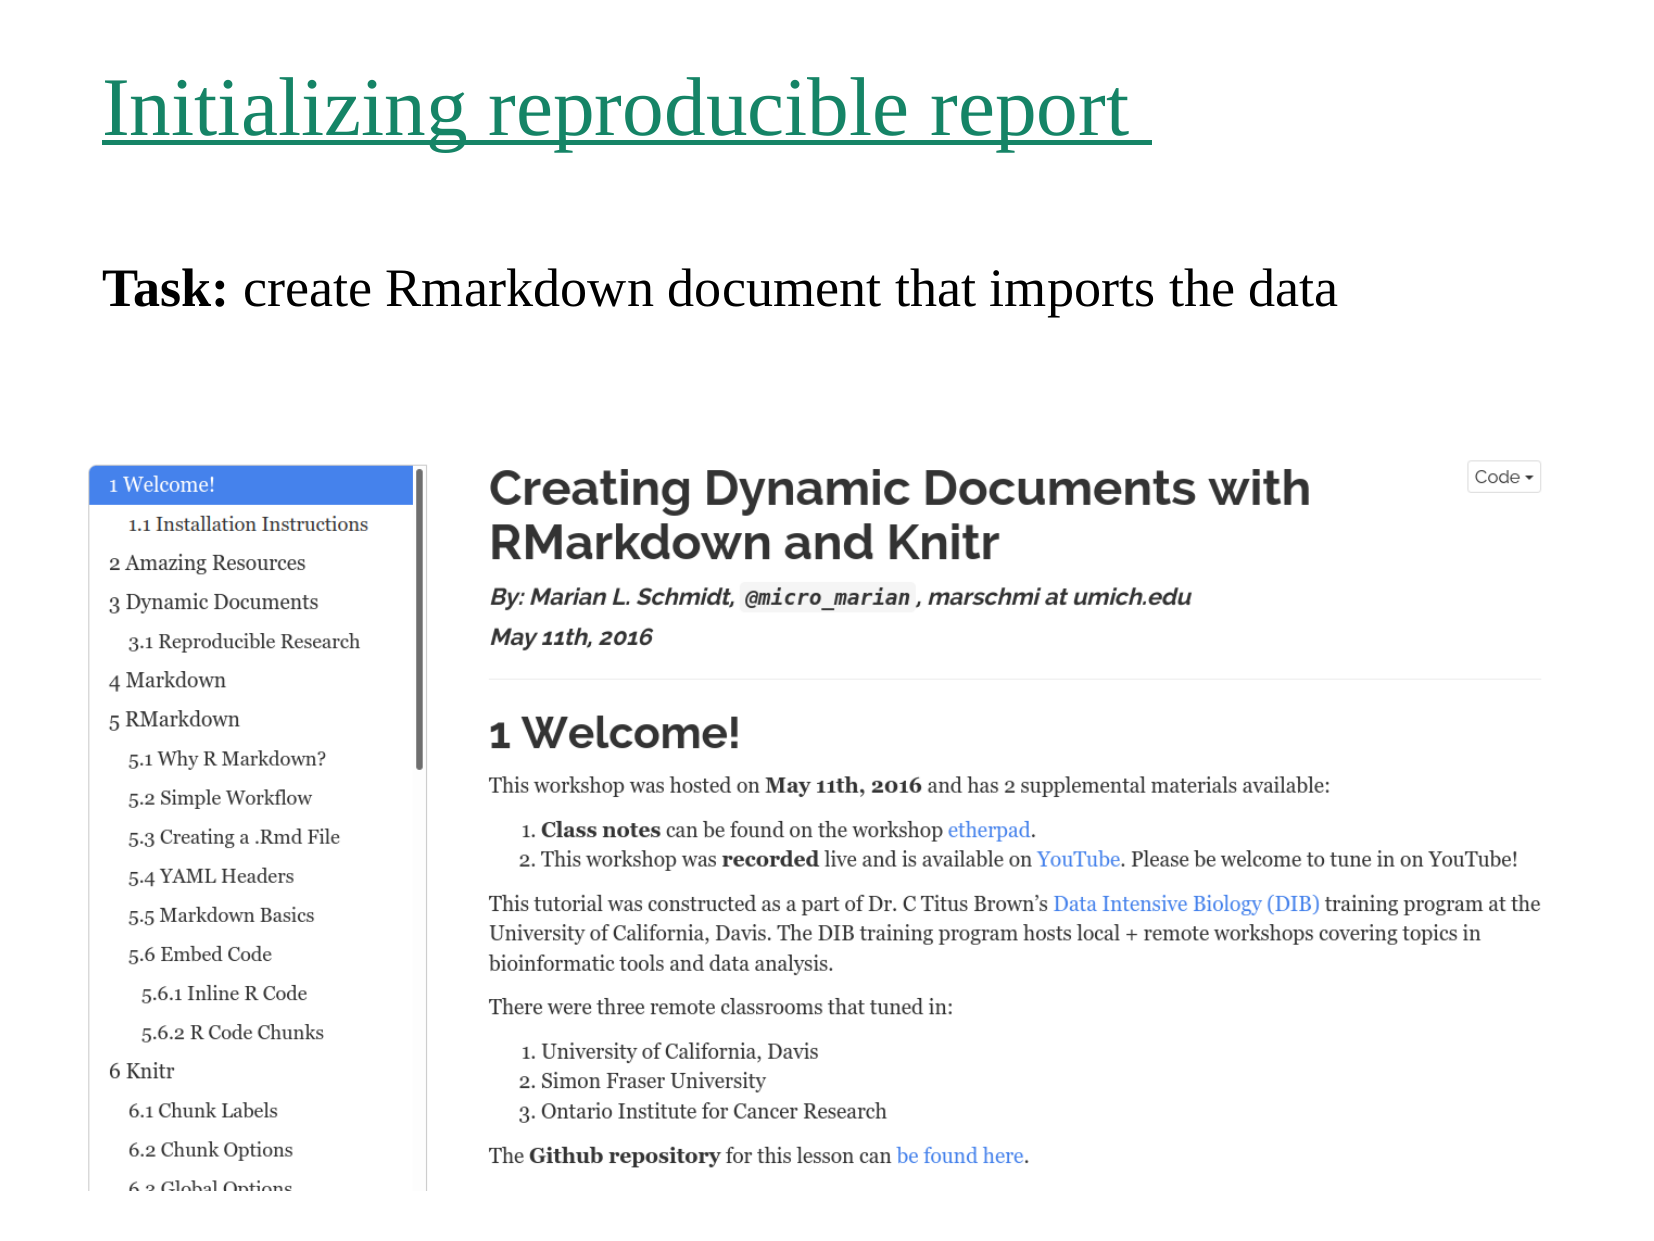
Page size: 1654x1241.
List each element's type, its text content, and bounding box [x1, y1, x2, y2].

picture [82, 442, 1554, 1191]
text_box Initializing reproducible report Task: create Rmarkdown document that imports the data [88, 45, 1592, 459]
